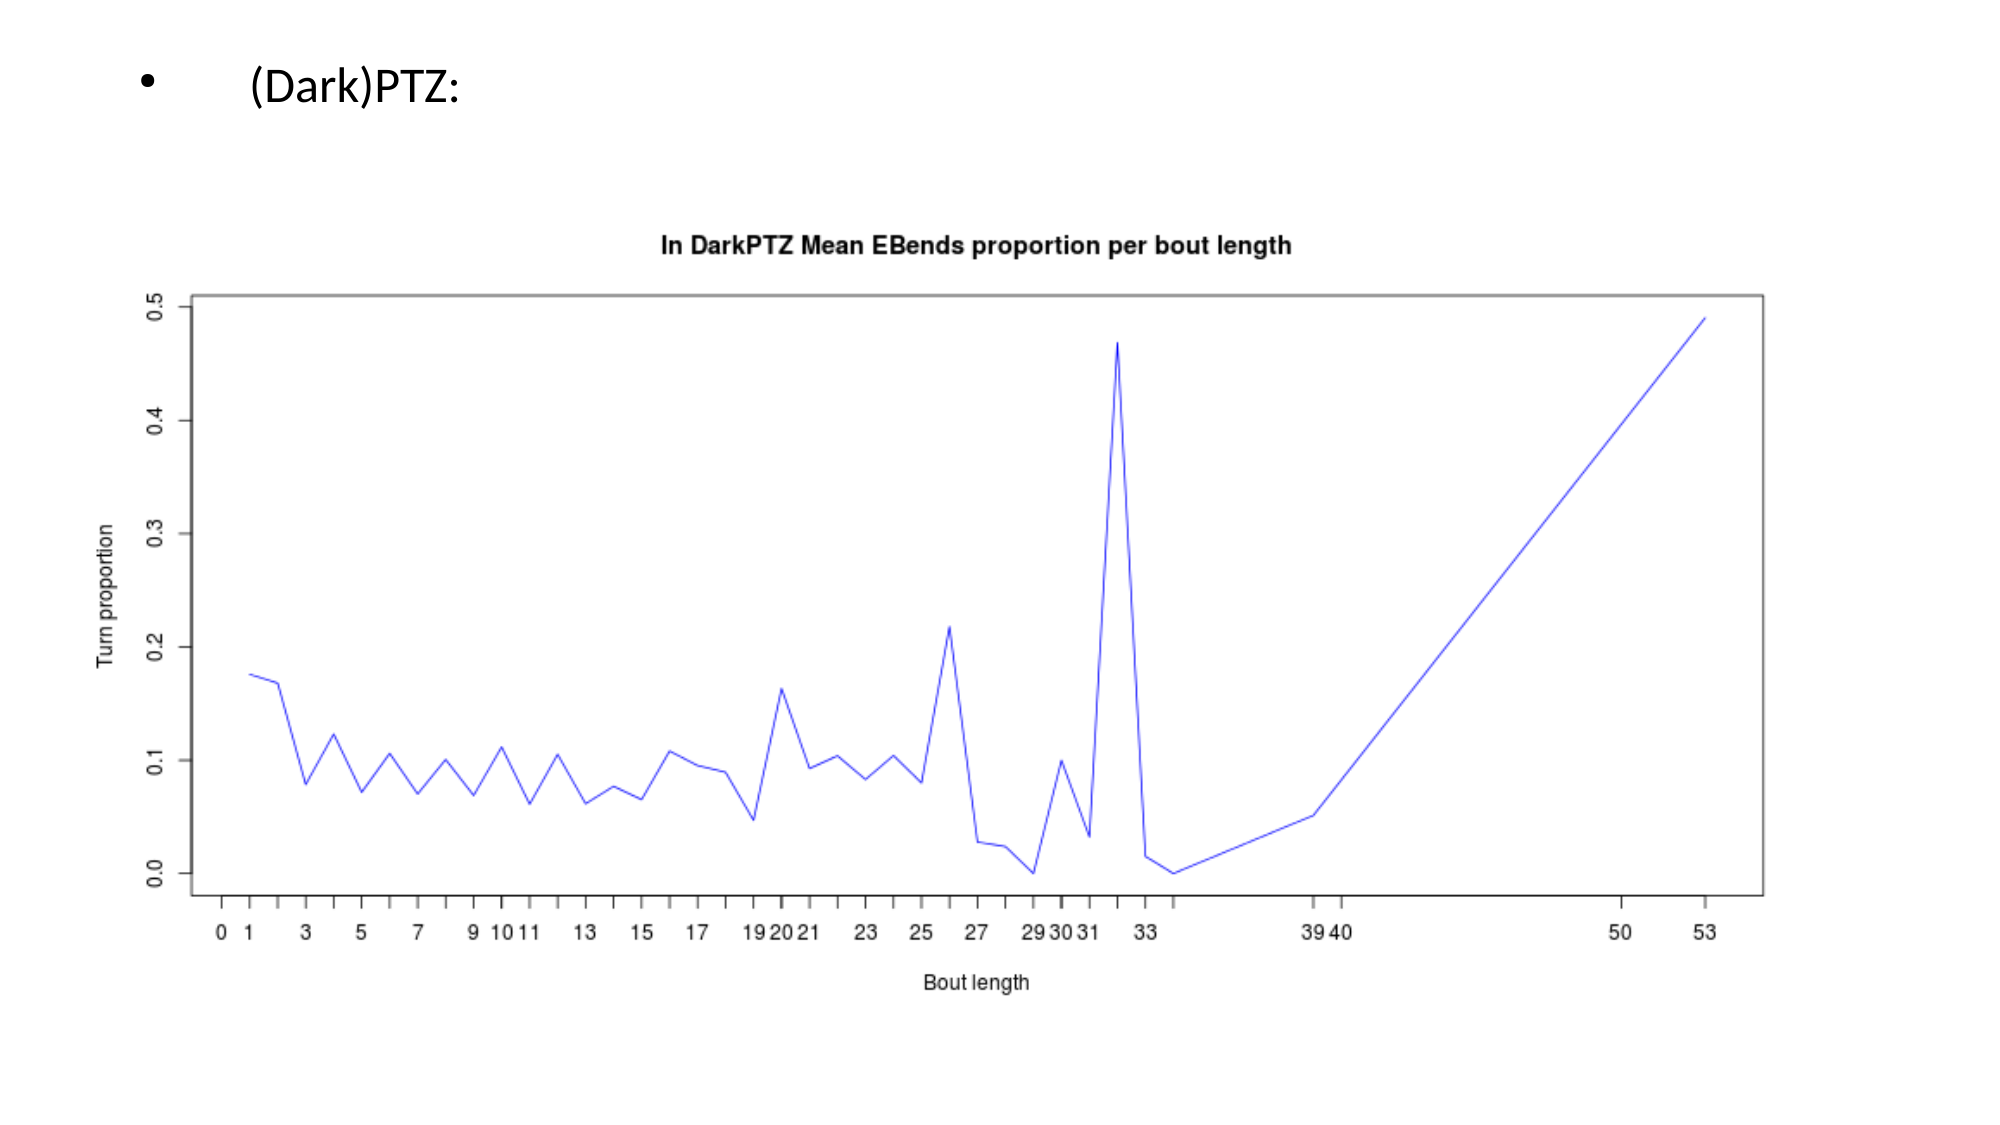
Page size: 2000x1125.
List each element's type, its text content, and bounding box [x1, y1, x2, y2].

picture [90, 194, 1816, 1023]
text_box (Dark)PTZ: [0, 0, 2000, 946]
